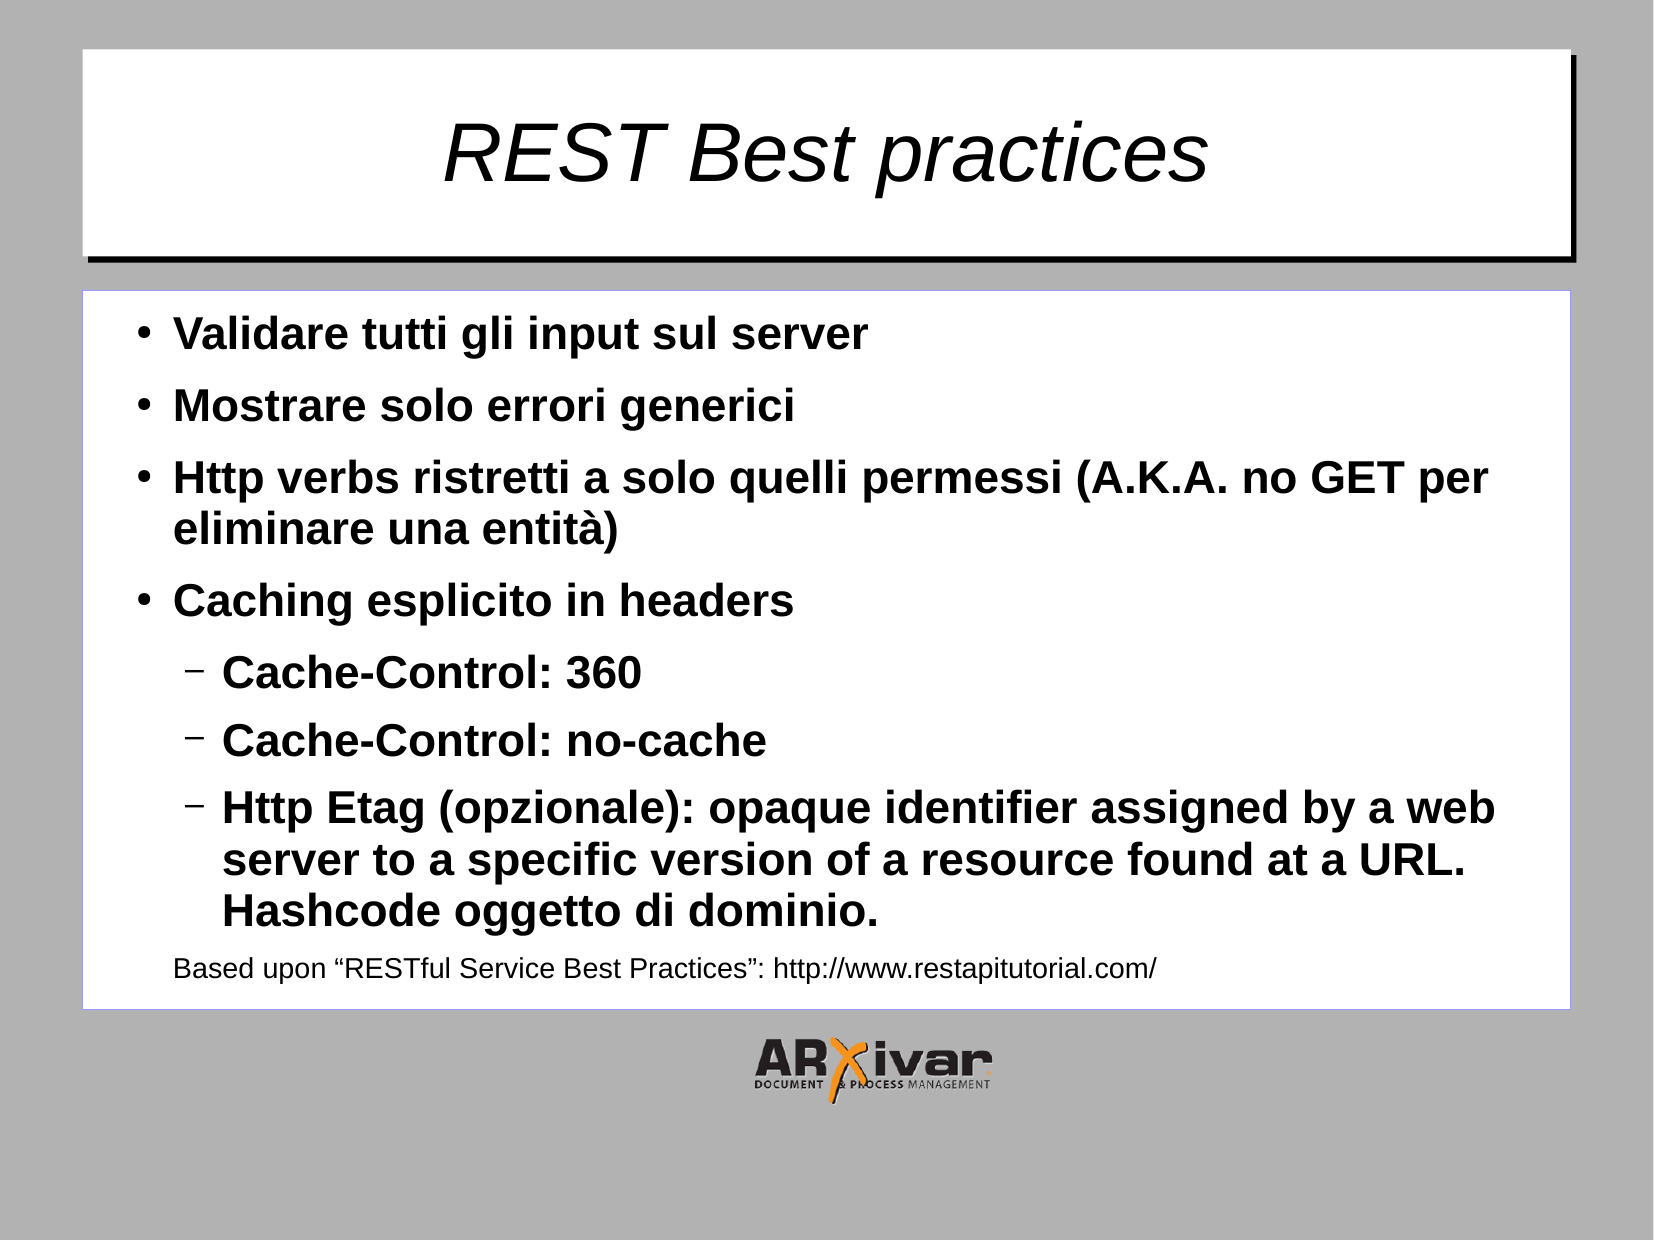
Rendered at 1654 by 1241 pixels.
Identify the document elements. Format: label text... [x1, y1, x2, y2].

list Validare tutti gli input sul server Mostrare solo errori generici Http verbs ristretti a solo quelli permessi (A.K.A. no GET per eliminare una entità) Caching esplicito in headers Cache-Control: 360 Cache-Control: no-cache Http Etag (opzionale): opaque identifier assigned by a web server to a specific version of a resource found at a URL. Hashcode oggetto di dominio. Based upon “RESTful Service Best Practices”: http://www.restapitutorial.com/ [82, 290, 1571, 1010]
picture [755, 1031, 993, 1111]
title REST Best practices [82, 49, 1571, 257]
